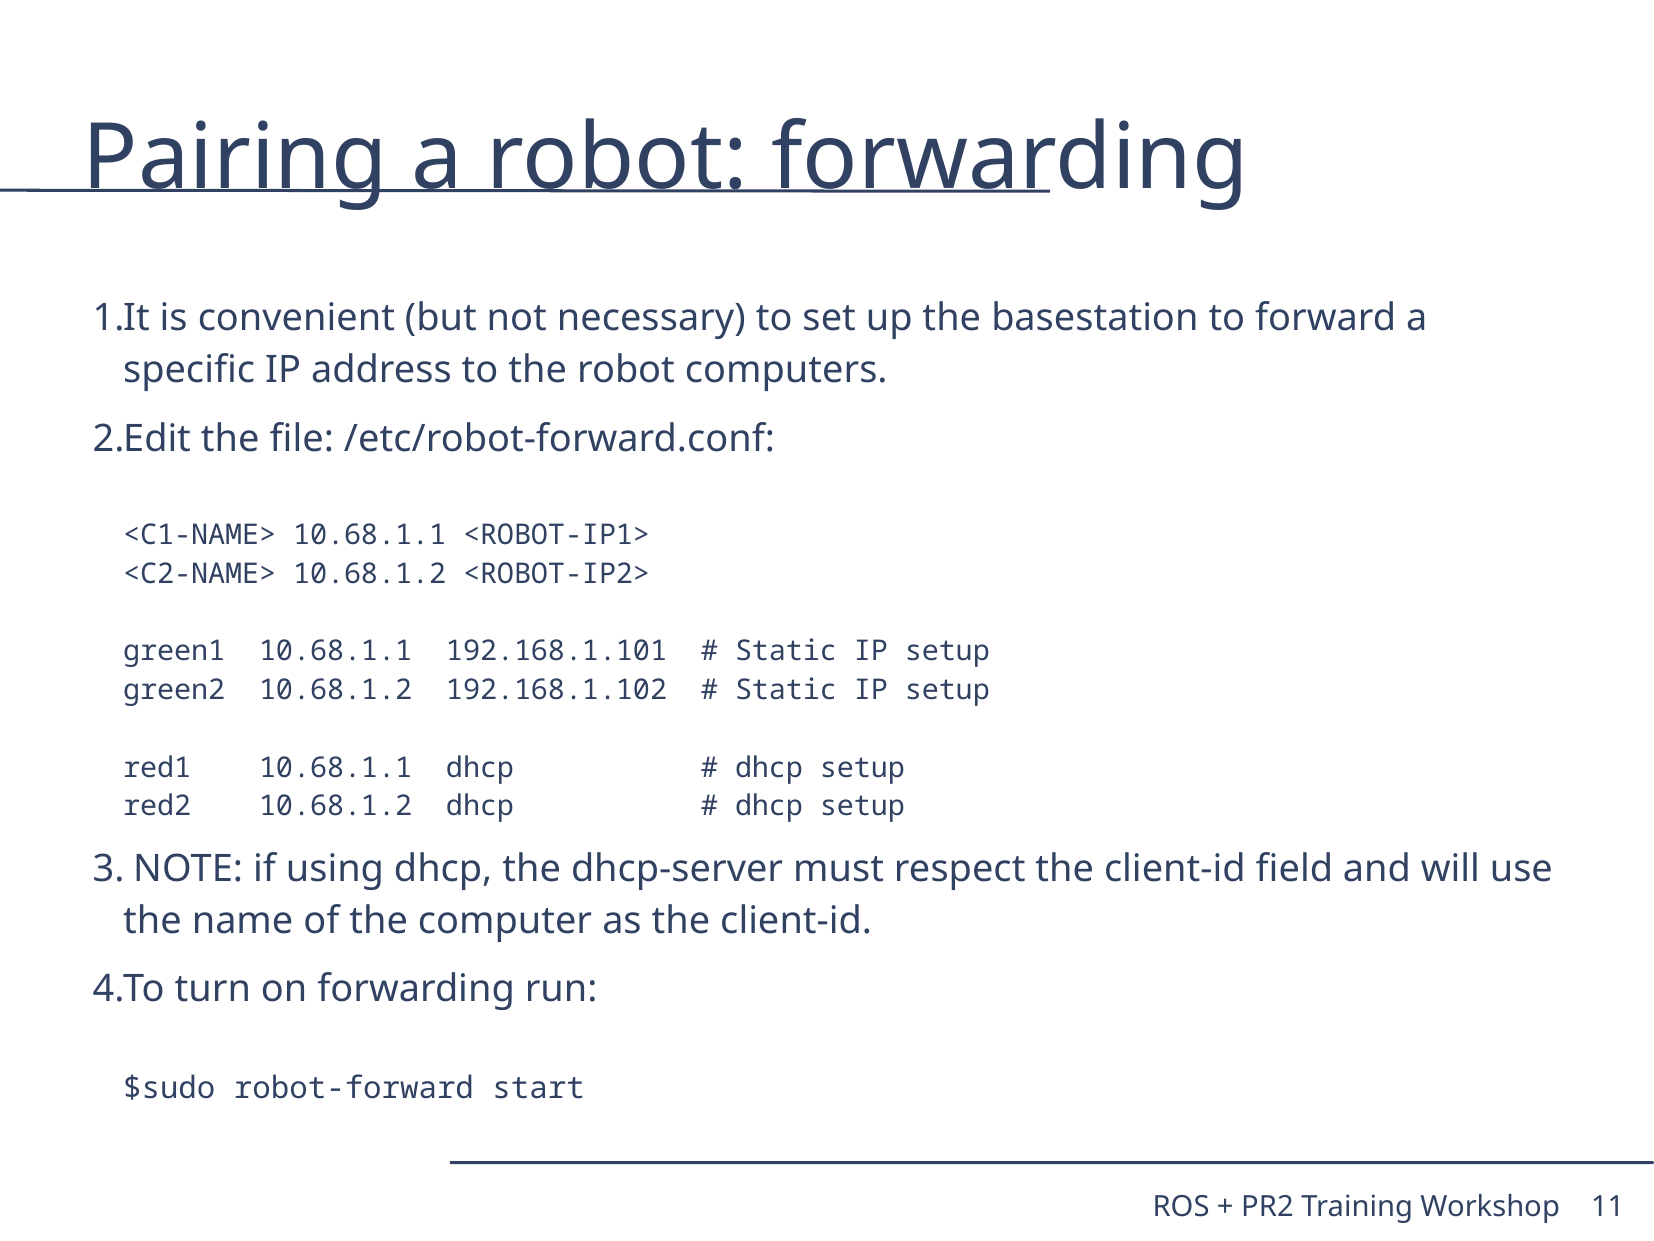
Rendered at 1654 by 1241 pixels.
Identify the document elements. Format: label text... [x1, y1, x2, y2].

title Pairing a robot: forwarding [82, 56, 1571, 250]
list It is convenient (but not necessary) to set up the basestation to forward a specific IP address to the robot computers. Edit the file: /etc/robot-forward.conf: <C1-NAME> 10.68.1.1 <ROBOT-IP1> <C2-NAME> 10.68.1.2 <ROBOT-IP2> green1 10.68.1.1 192.168.1.101 # Static IP setup green2 10.68.1.2 192.168.1.102 # Static IP setup red1 10.68.1.1 dhcp # dhcp setup red2 10.68.1.2 dhcp # dhcp setup NOTE: if using dhcp, the dhcp-server must respect the client-id field and will use the name of the computer as the client-id. To turn on forwarding run: $sudo robot-forward start [82, 290, 1571, 1109]
